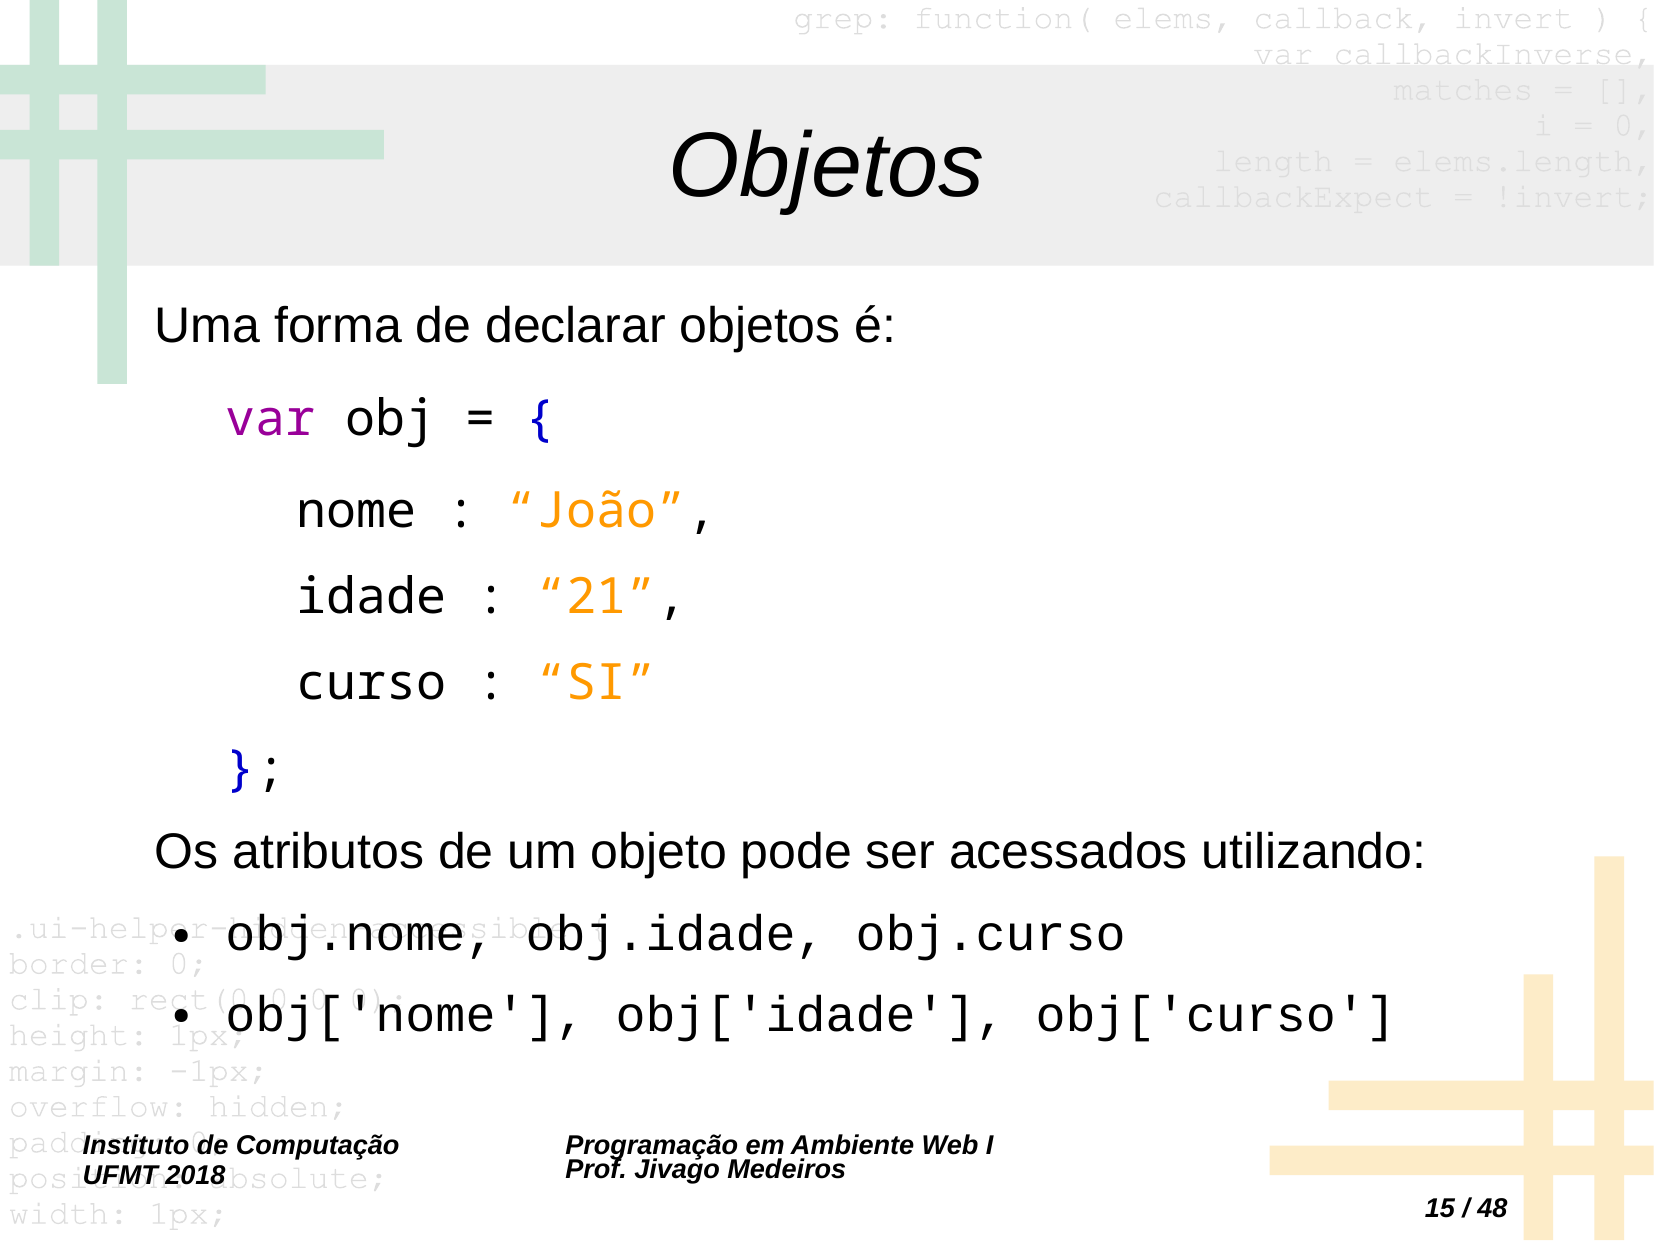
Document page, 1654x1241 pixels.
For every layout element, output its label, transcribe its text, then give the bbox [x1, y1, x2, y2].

list Uma forma de declarar objetos é: var obj = { nome : “João”, idade : “21”, curso : “SI” }; Os atributos de um objeto pode ser acessados utilizando: obj.nome, obj.idade, obj.curso obj['nome'], obj['idade'], obj['curso'] [83, 297, 1572, 1169]
title Objetos [82, 61, 1571, 269]
